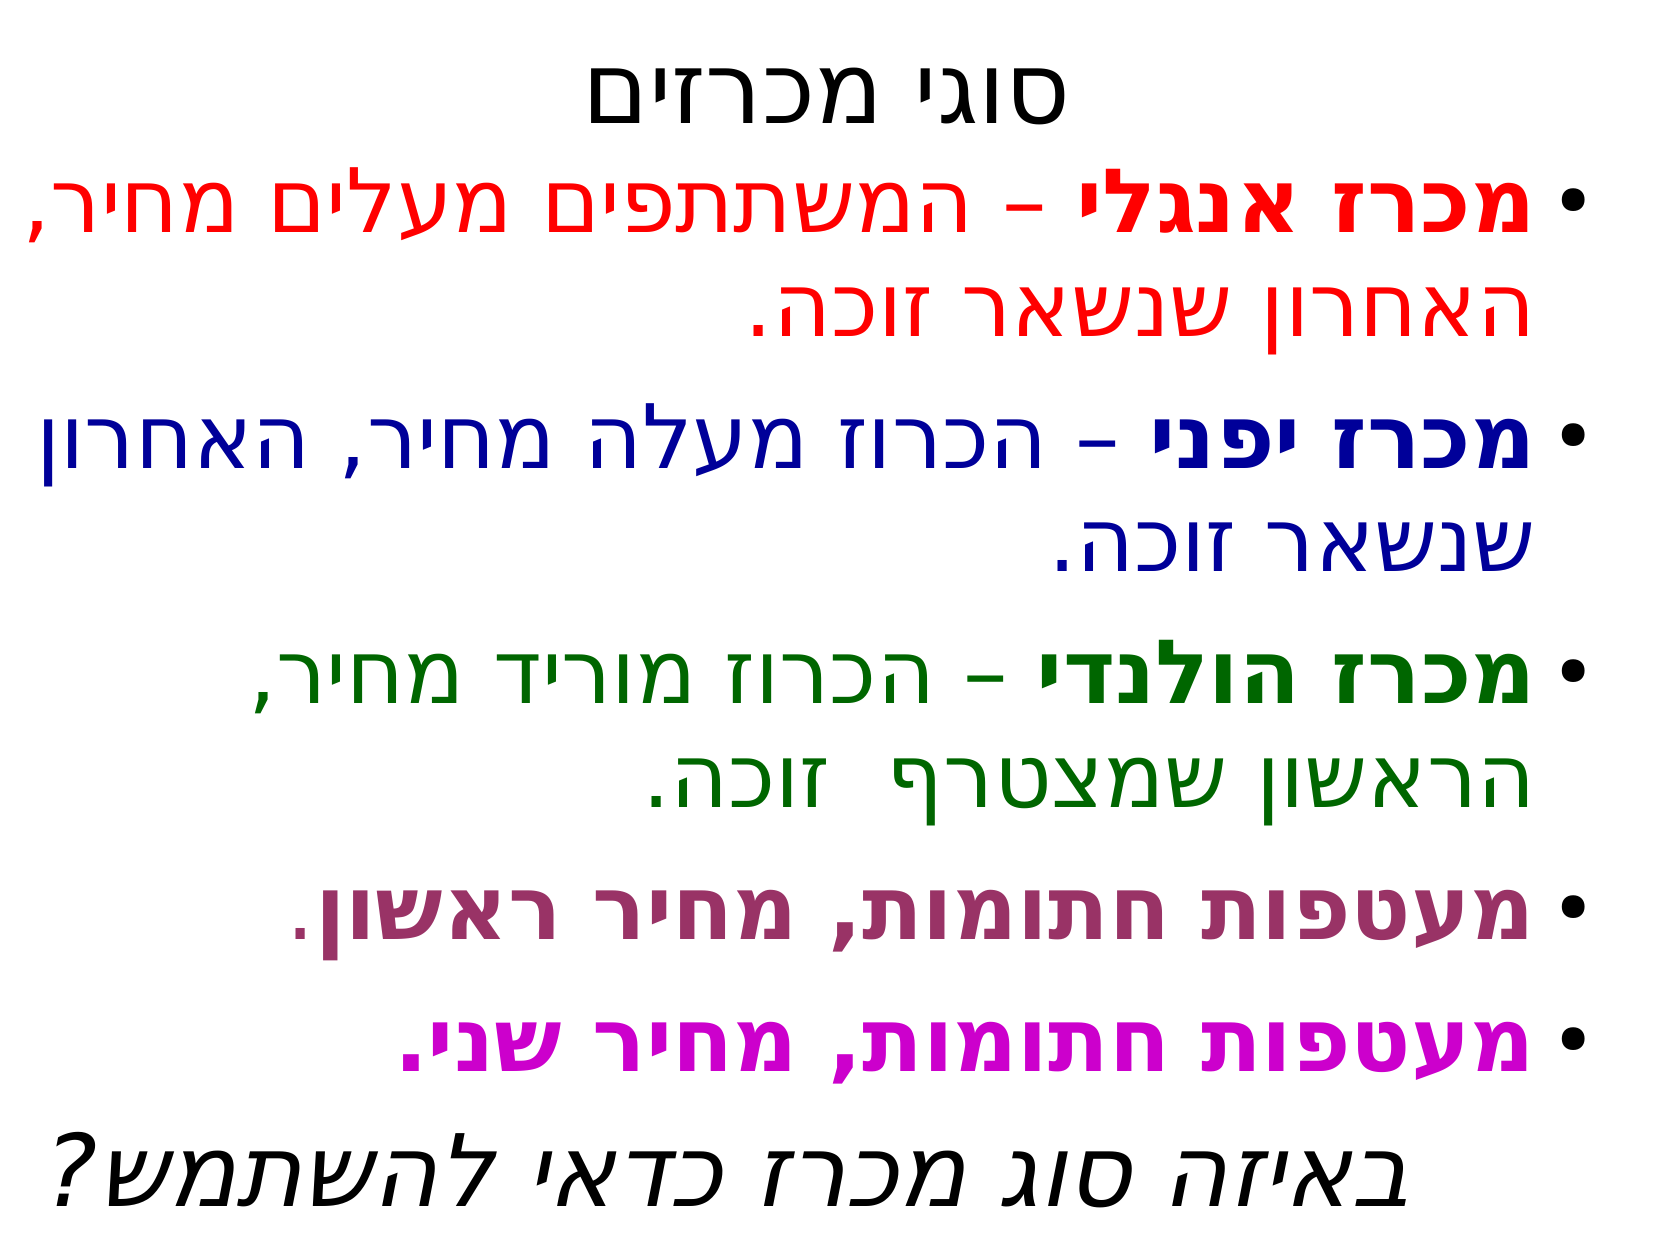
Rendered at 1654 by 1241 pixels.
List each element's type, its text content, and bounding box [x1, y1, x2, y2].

title סוגי מכרזים [82, 0, 1571, 150]
title באיזה סוג מכרז כדאי להשתמש? [45, 1067, 1441, 1241]
list מכרז אנגלי – המשתתפים מעלים מחיר, האחרון שנשאר זוכה. מכרז יפני – הכרוז מעלה מחיר, האחרון שנשאר זוכה. מכרז הולנדי – הכרוז מוריד מחיר, הראשון שמצטרף זוכה. מעטפות חתומות, מחיר ראשון. מעטפות חתומות, מחיר שני. [15, 150, 1606, 1096]
